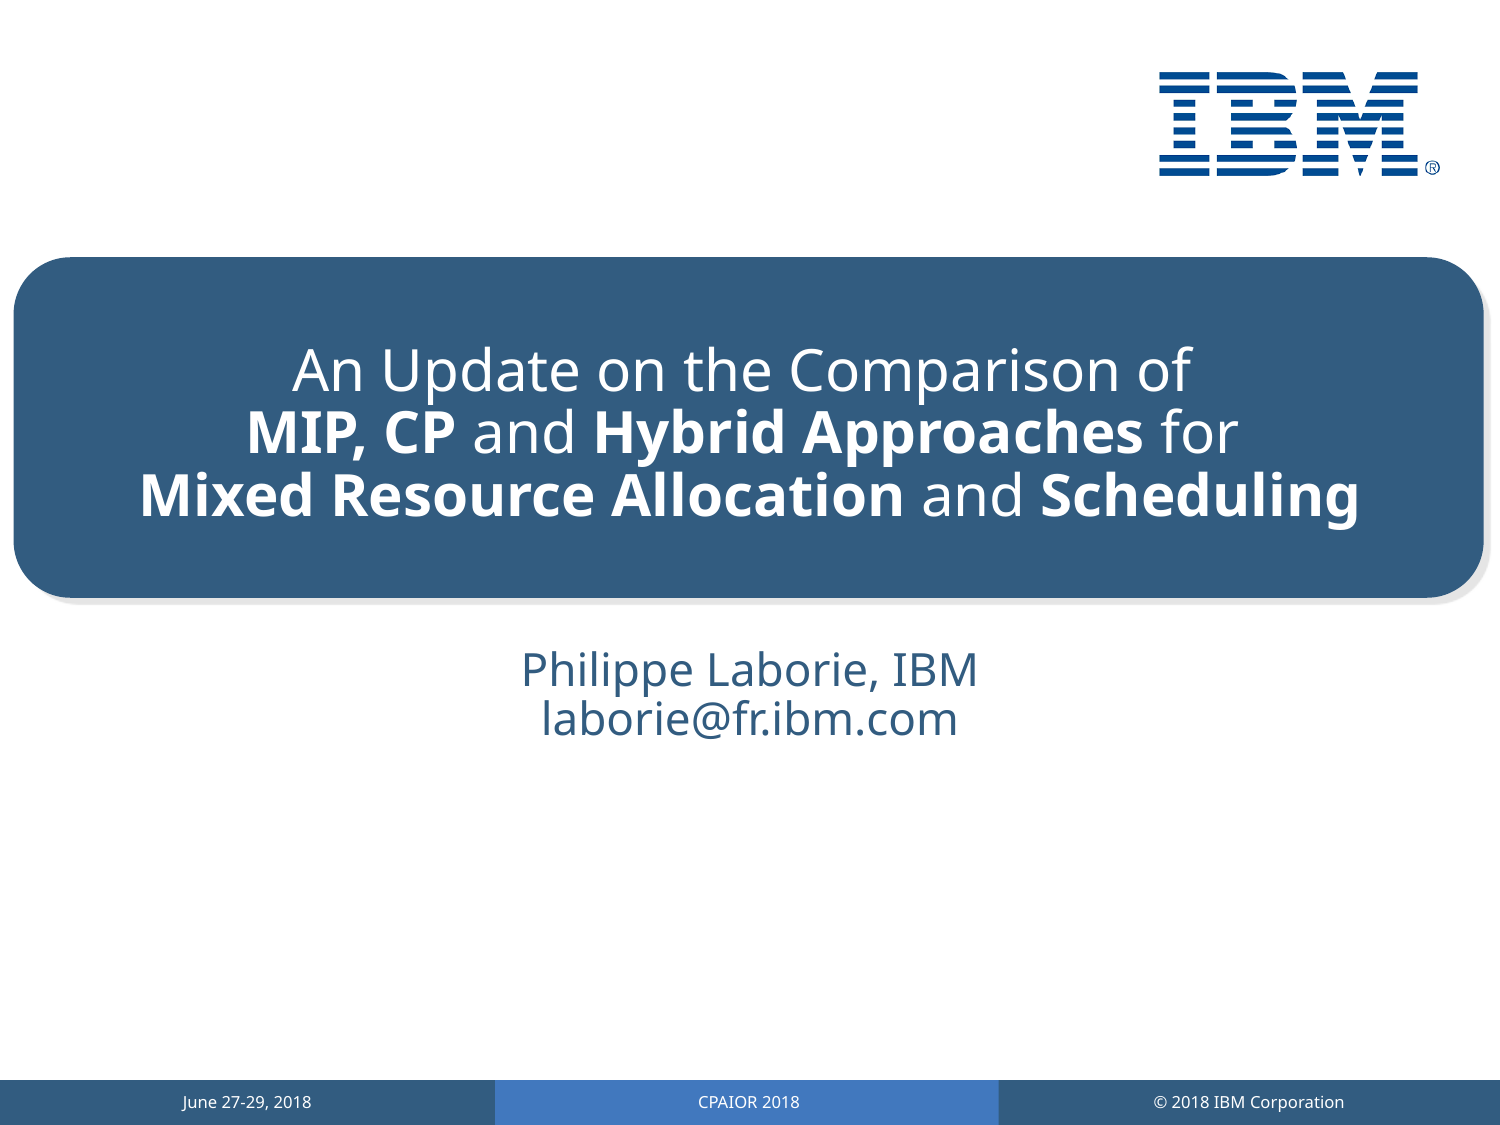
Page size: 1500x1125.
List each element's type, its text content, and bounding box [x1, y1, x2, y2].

picture [1151, 63, 1446, 184]
title An Update on the Comparison of MIP, CP and Hybrid Approaches for Mixed Resource Allocation and Scheduling Philippe Laborie, IBM laborie@fr.ibm.com [0, 227, 1500, 799]
